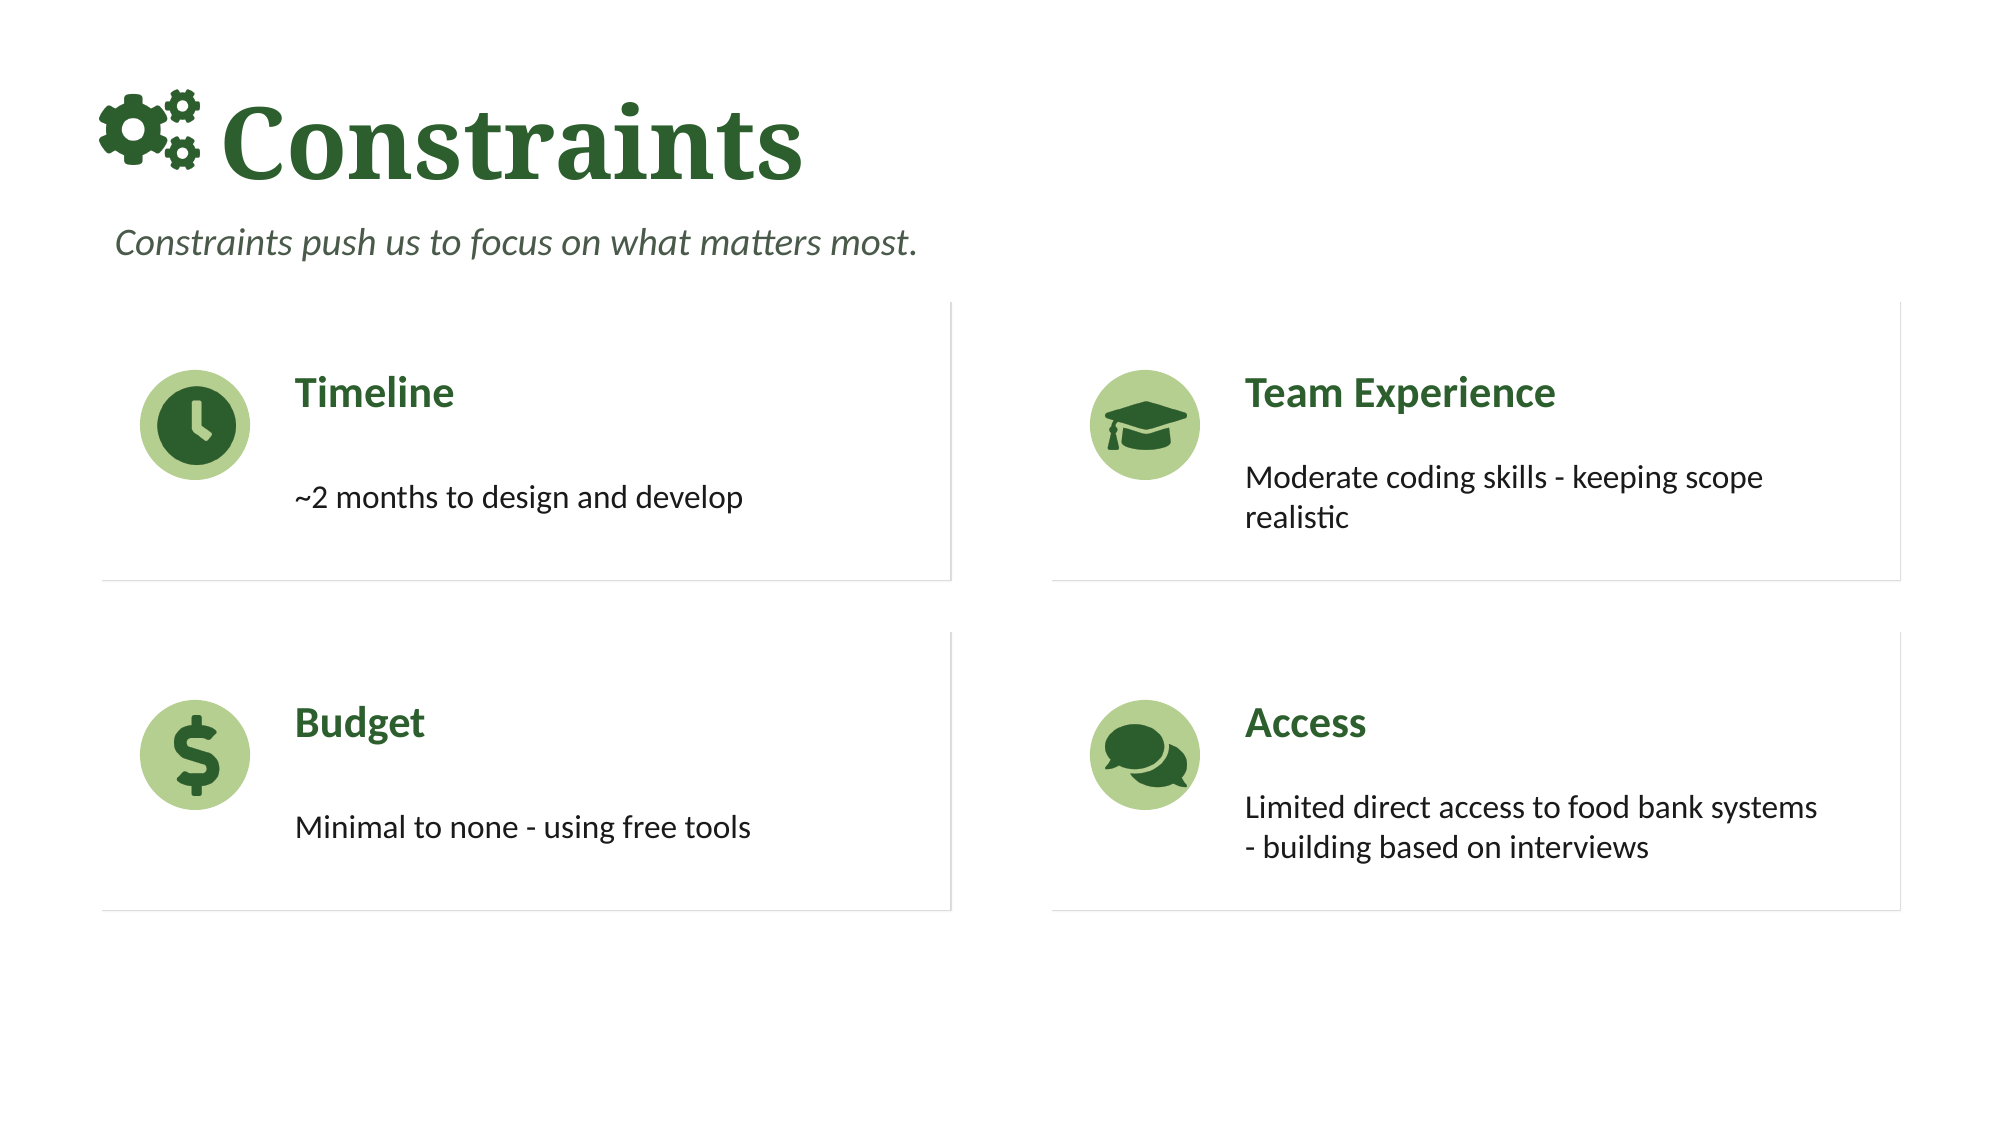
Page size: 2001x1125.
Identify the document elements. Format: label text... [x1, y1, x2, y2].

text_box Timeline [280, 350, 900, 430]
text_box Moderate coding skills - keeping scope realistic [1230, 440, 1850, 550]
text_box [1050, 300, 1900, 580]
picture [156, 385, 237, 467]
text_box Minimal to none - using free tools [280, 770, 900, 880]
text_box [1050, 630, 1900, 910]
picture [1105, 385, 1187, 467]
text_box ~2 months to design and develop [280, 440, 900, 550]
text_box Access [1230, 680, 1850, 760]
text_box Team Experience [1230, 350, 1850, 430]
picture [99, 80, 200, 180]
text_box Constraints push us to focus on what matters most. [100, 200, 1900, 280]
picture [156, 715, 237, 797]
text_box Limited direct access to food bank systems - building based on interviews [1230, 770, 1850, 880]
text_box [100, 300, 950, 580]
text_box Budget [280, 680, 900, 760]
picture [1105, 715, 1187, 797]
text_box [100, 630, 950, 910]
text_box Constraints [220, 80, 1820, 200]
